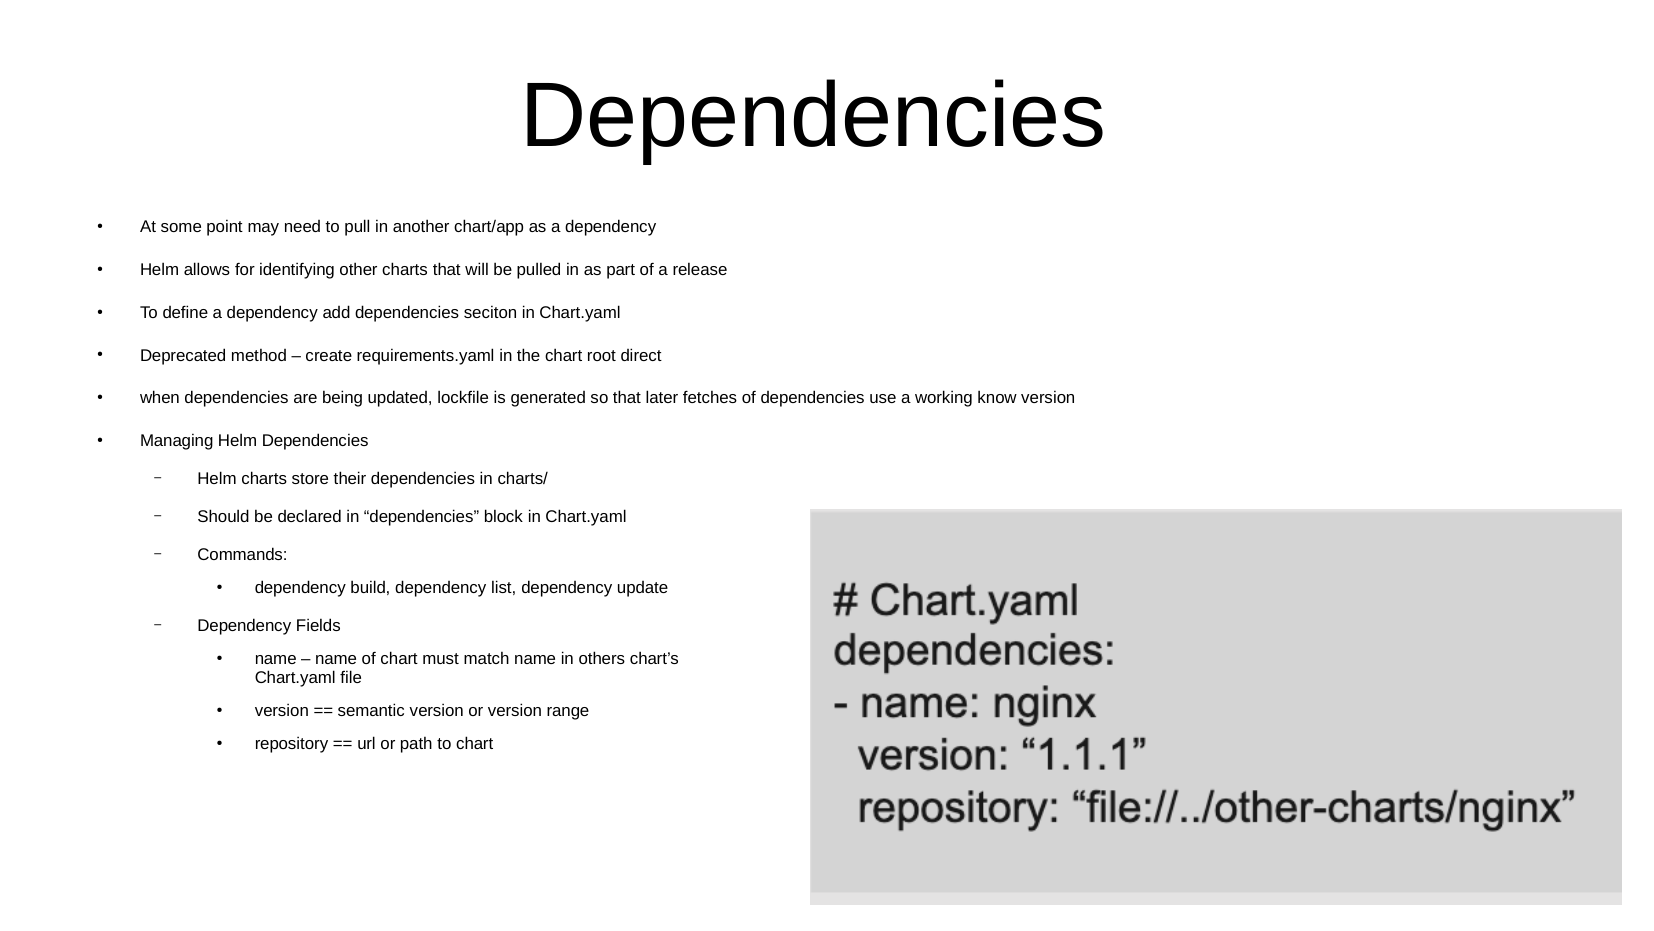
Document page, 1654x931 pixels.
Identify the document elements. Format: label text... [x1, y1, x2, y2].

title Dependencies [82, 37, 1571, 193]
list At some point may need to pull in another chart/app as a dependency Helm allows for identifying other charts that will be pulled in as part of a release To define a dependency add dependencies seciton in Chart.yaml Deprecated method – create requirements.yaml in the chart root direct when dependencies are being updated, lockfile is generated so that later fetches of dependencies use a working know version Managing Helm Dependencies Helm charts store their dependencies in charts/ Should be declared in “dependencies” block in Chart.yaml Commands: dependency build, dependency list, dependency update Dependency Fields name – name of chart must match name in others chart’s Chart.yaml file version == semantic version or version range repository == url or path to chart [82, 217, 1571, 758]
picture [810, 509, 1622, 905]
